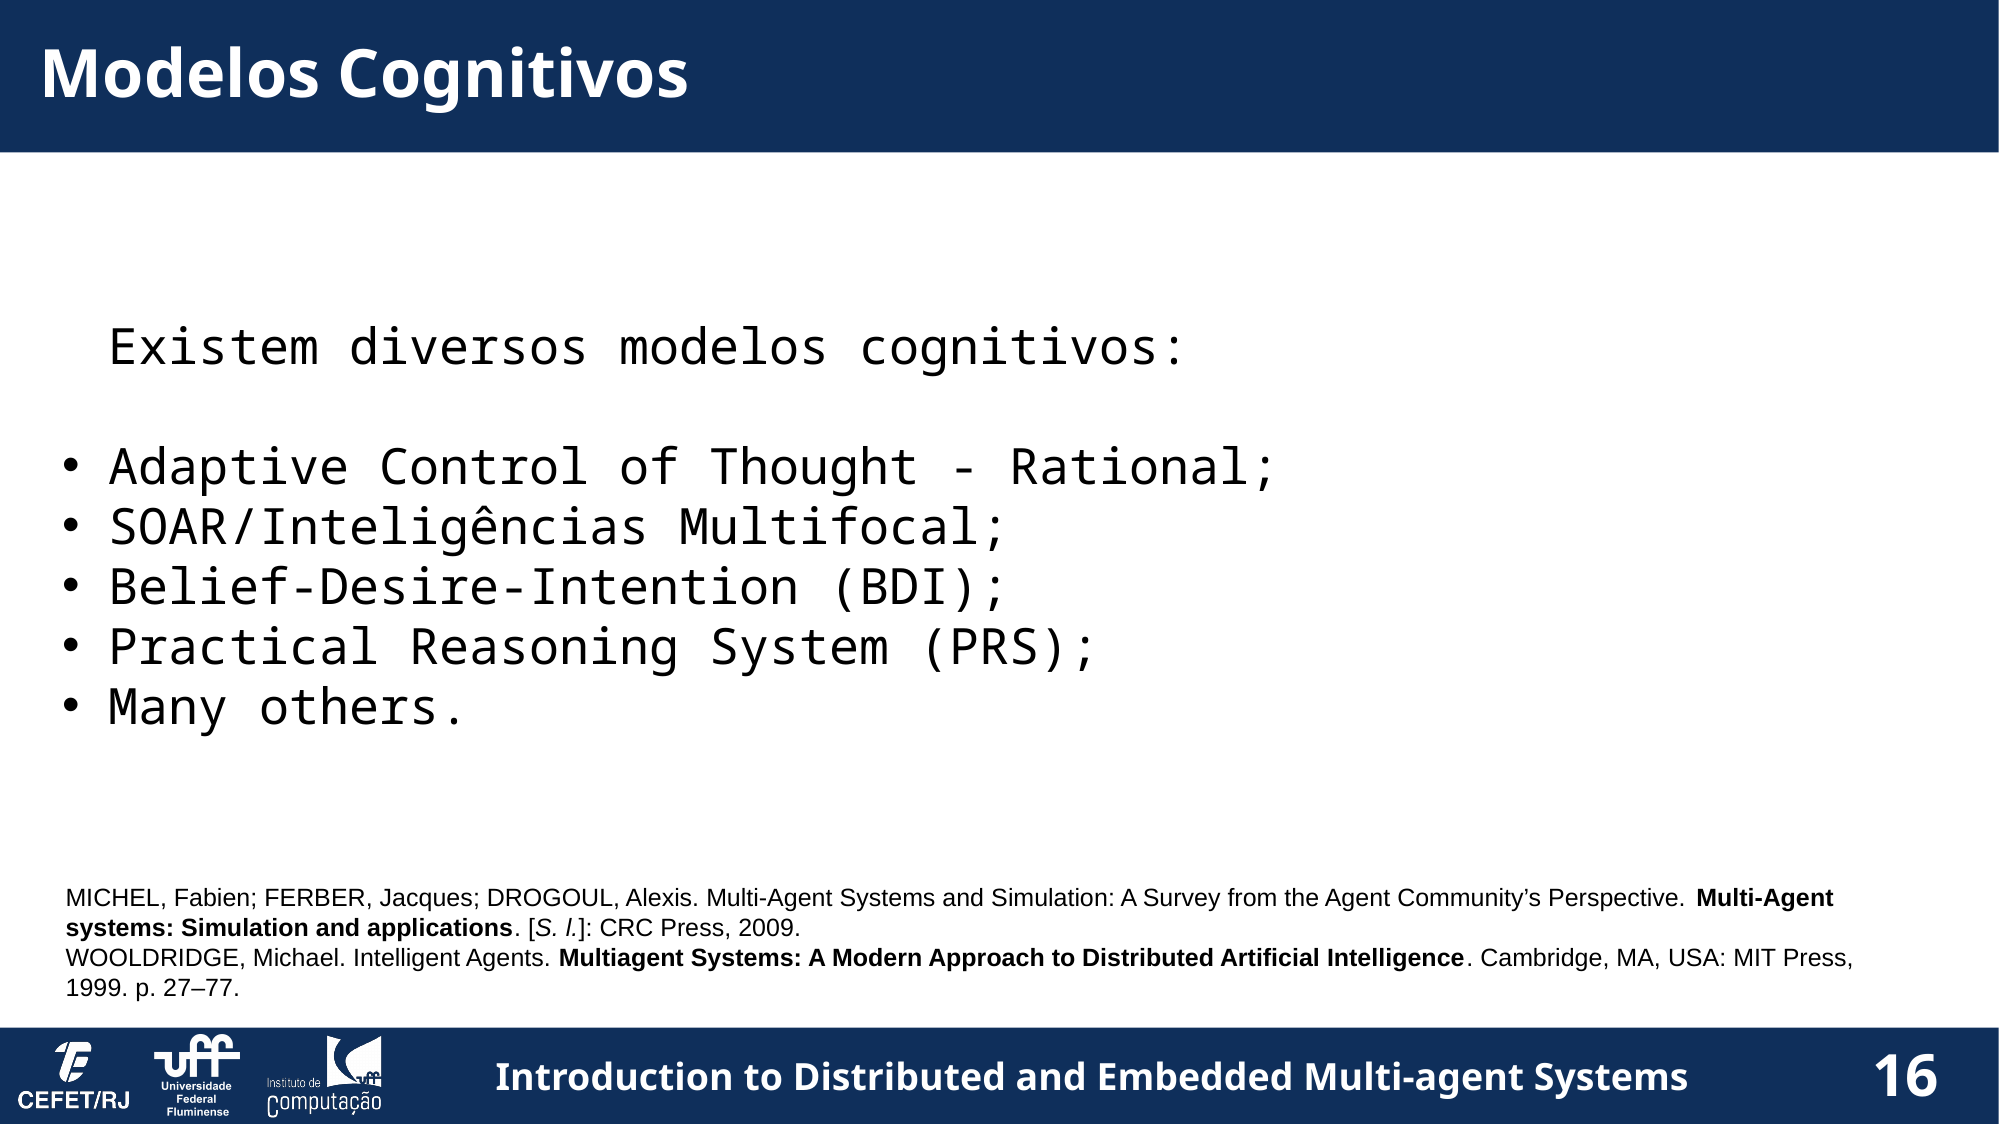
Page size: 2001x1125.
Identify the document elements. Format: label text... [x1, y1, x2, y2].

text_box Existem diversos modelos cognitivos: Adaptive Control of Thought - Rational; SOAR/Inteligências Multifocal; Belief-Desire-Intention (BDI); Practical Reasoning System (PRS); Many others. [47, 307, 1431, 742]
picture [153, 1039, 241, 1121]
text_box Modelos Cognitivos [25, 23, 1999, 119]
picture [265, 1039, 383, 1118]
picture [18, 1021, 129, 1125]
text_box MICHEL, Fabien; FERBER, Jacques; DROGOUL, Alexis. Multi-Agent Systems and Simulation: A Survey from the Agent Community’s Perspective. Multi-Agent systems: Simulation and applications. [S. l.]: CRC Press, 2009. WOOLDRIDGE, Michael. Intelligent Agents. Multiagent Systems: A Modern Approach to Distributed Artificial Intelligence. Cambridge, MA, USA: MIT Press, 1999. p. 27–77. [50, 874, 1939, 1039]
